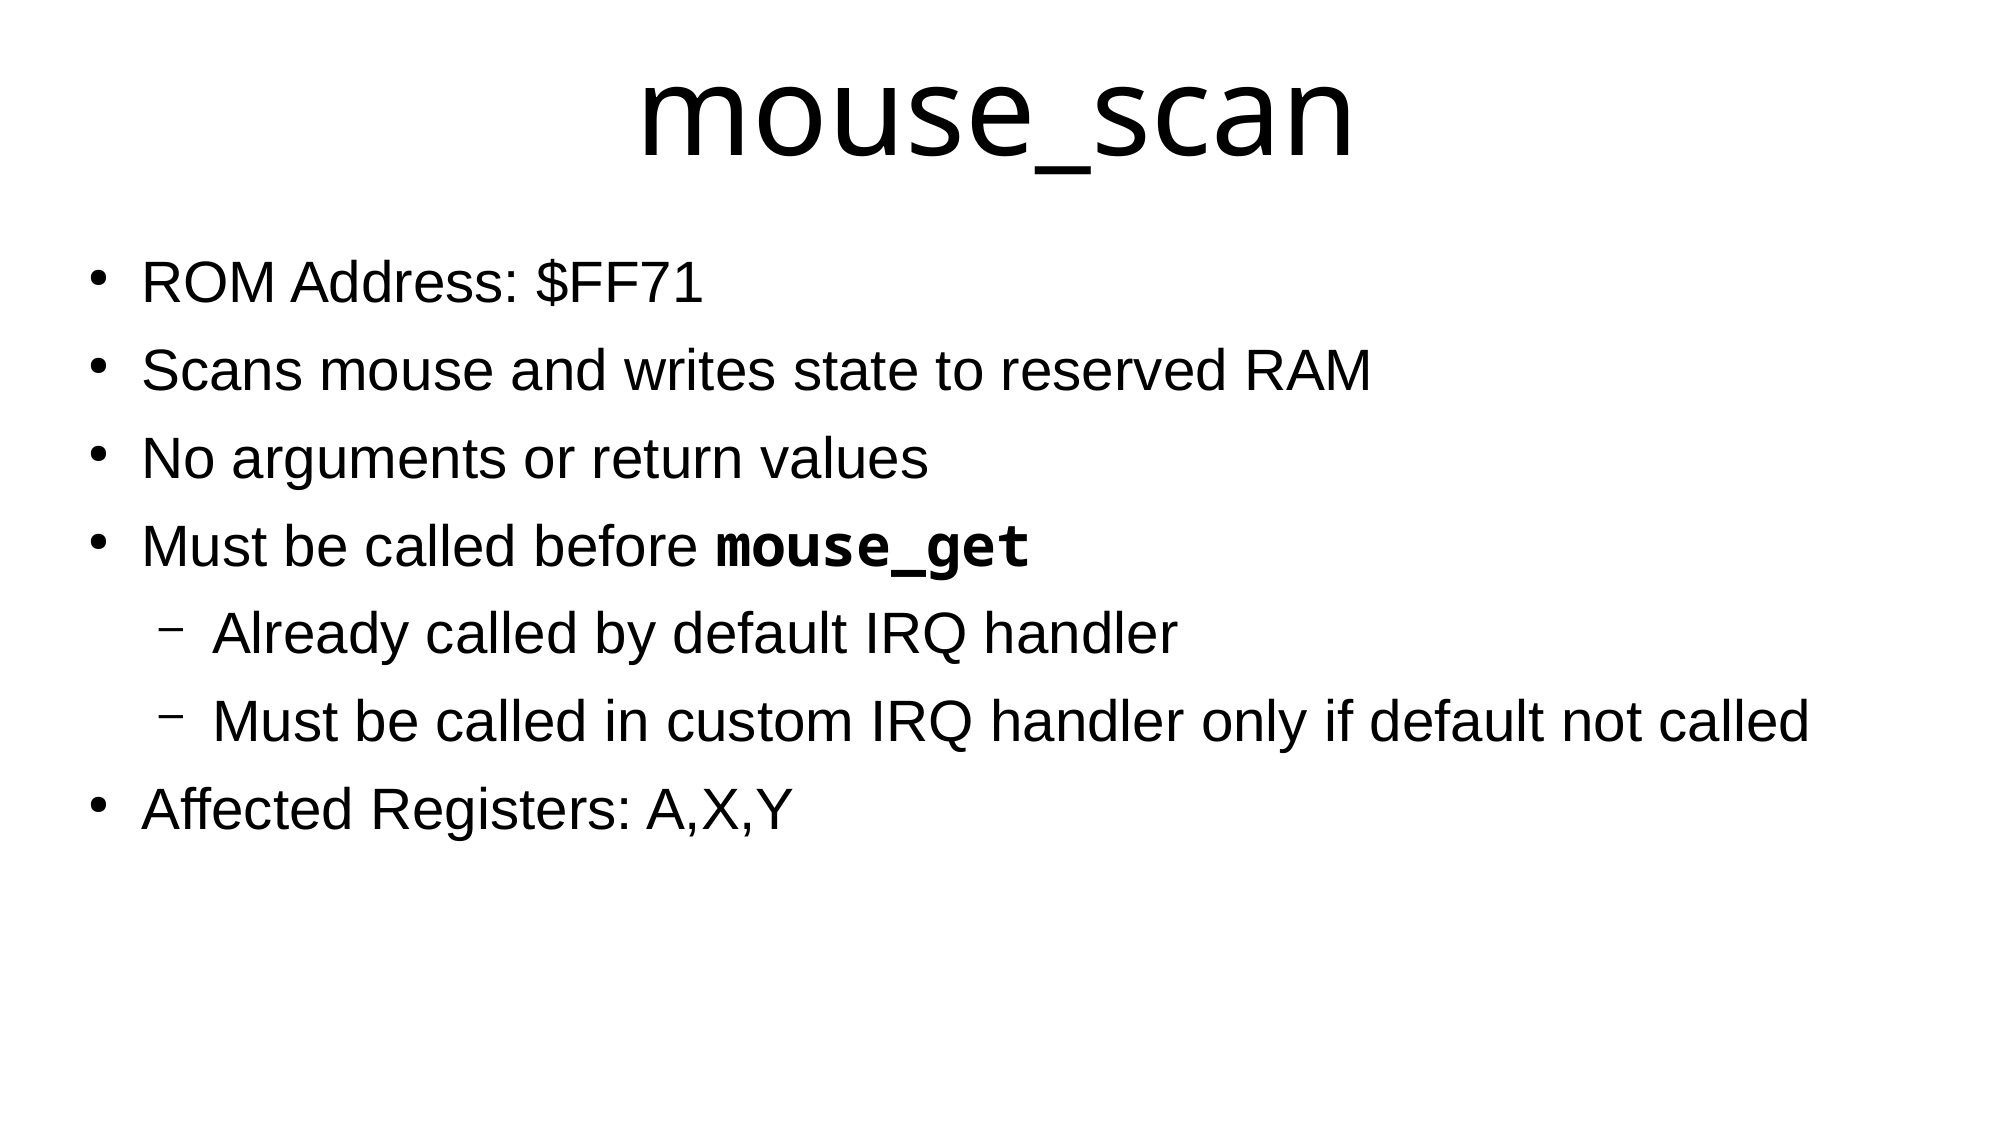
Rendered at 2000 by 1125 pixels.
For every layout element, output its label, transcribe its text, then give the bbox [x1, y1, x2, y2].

list ROM Address: $FF71 Scans mouse and writes state to reserved RAM No arguments or return values Must be called before mouse_get Already called by default IRQ handler Must be called in custom IRQ handler only if default not called Affected Registers: A,X,Y [55, 236, 1908, 1063]
title mouse_scan [30, 6, 1966, 225]
